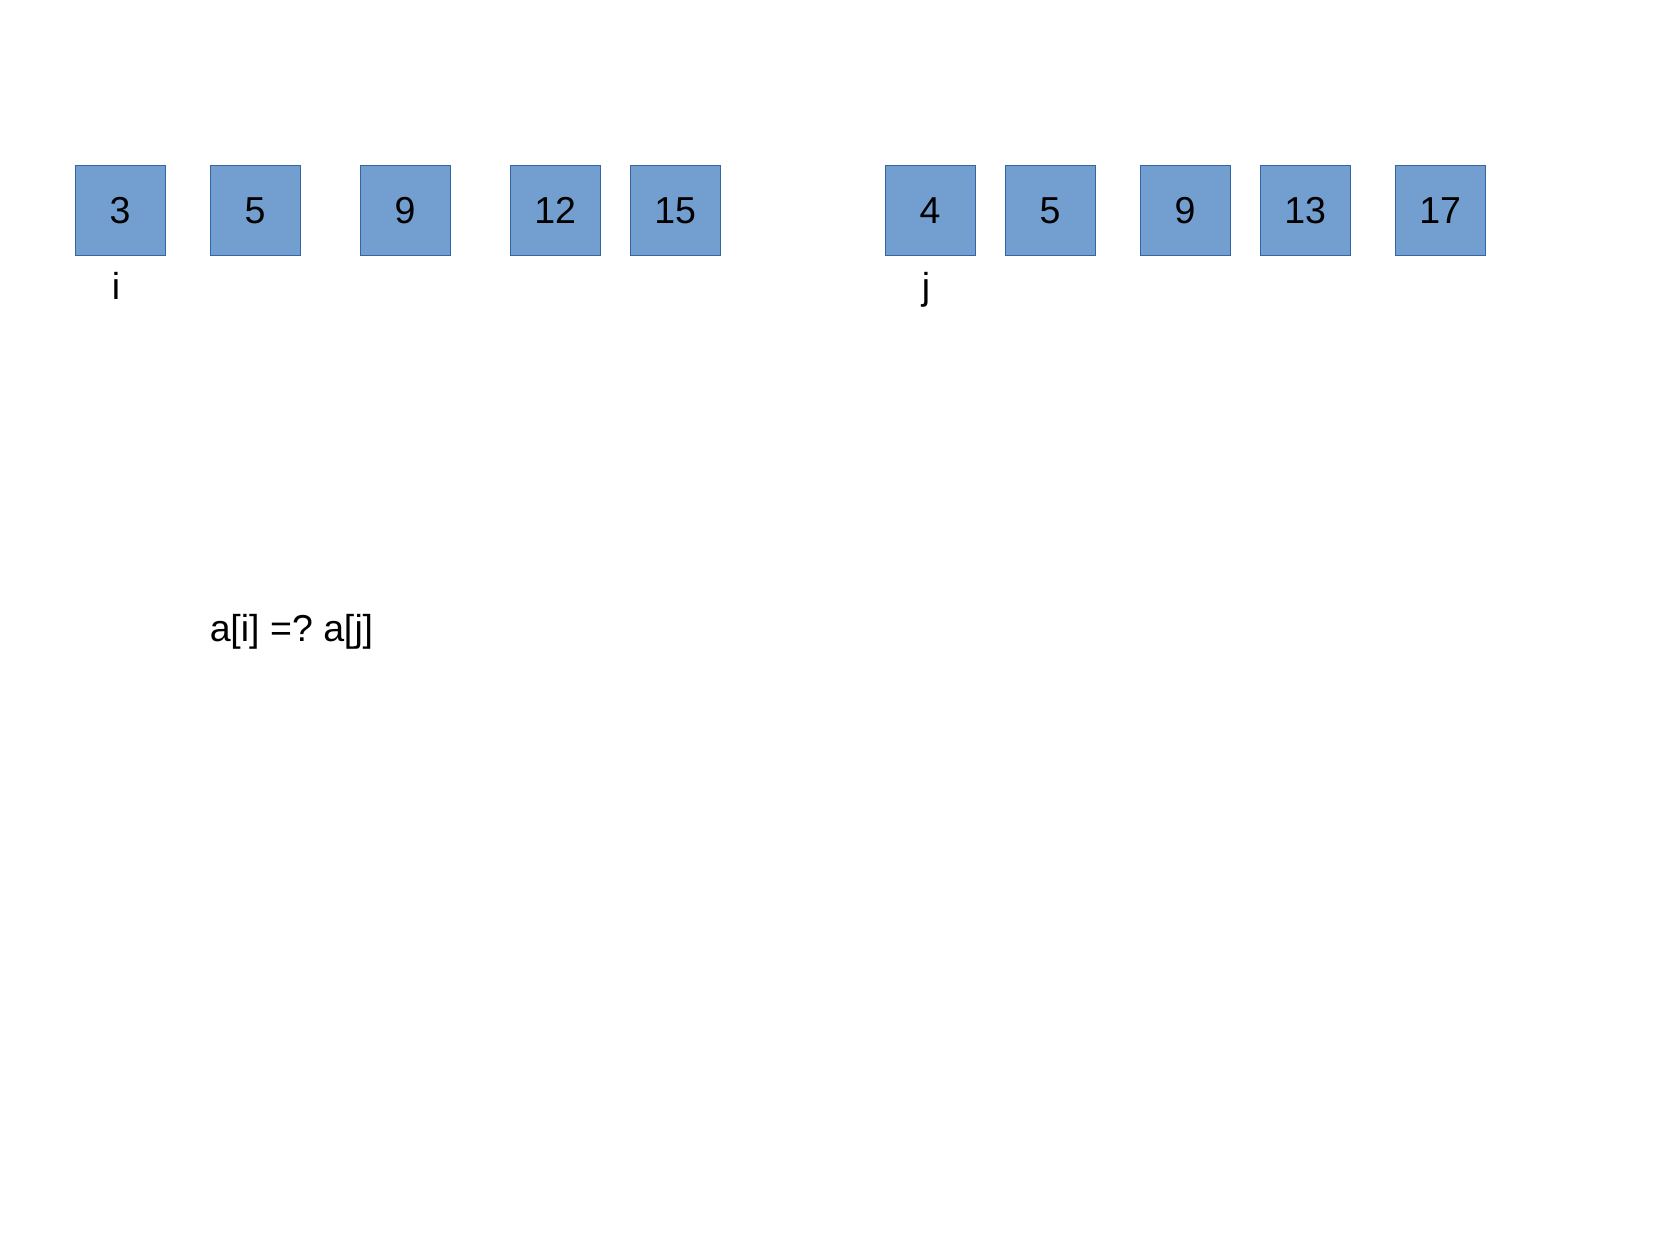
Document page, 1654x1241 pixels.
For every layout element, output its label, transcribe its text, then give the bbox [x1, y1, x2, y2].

text_box 5 [1005, 165, 1096, 256]
text_box 4 [885, 165, 976, 256]
text_box 15 [630, 165, 721, 256]
text_box i [97, 258, 151, 316]
text_box a[i] =? a[j] [195, 600, 389, 657]
text_box j [907, 258, 961, 316]
text_box 17 [1395, 165, 1486, 256]
text_box 3 [75, 165, 166, 256]
text_box 9 [360, 165, 451, 256]
text_box 9 [1140, 165, 1231, 256]
text_box 12 [510, 165, 601, 256]
text_box 5 [210, 165, 301, 256]
text_box 13 [1260, 165, 1351, 256]
